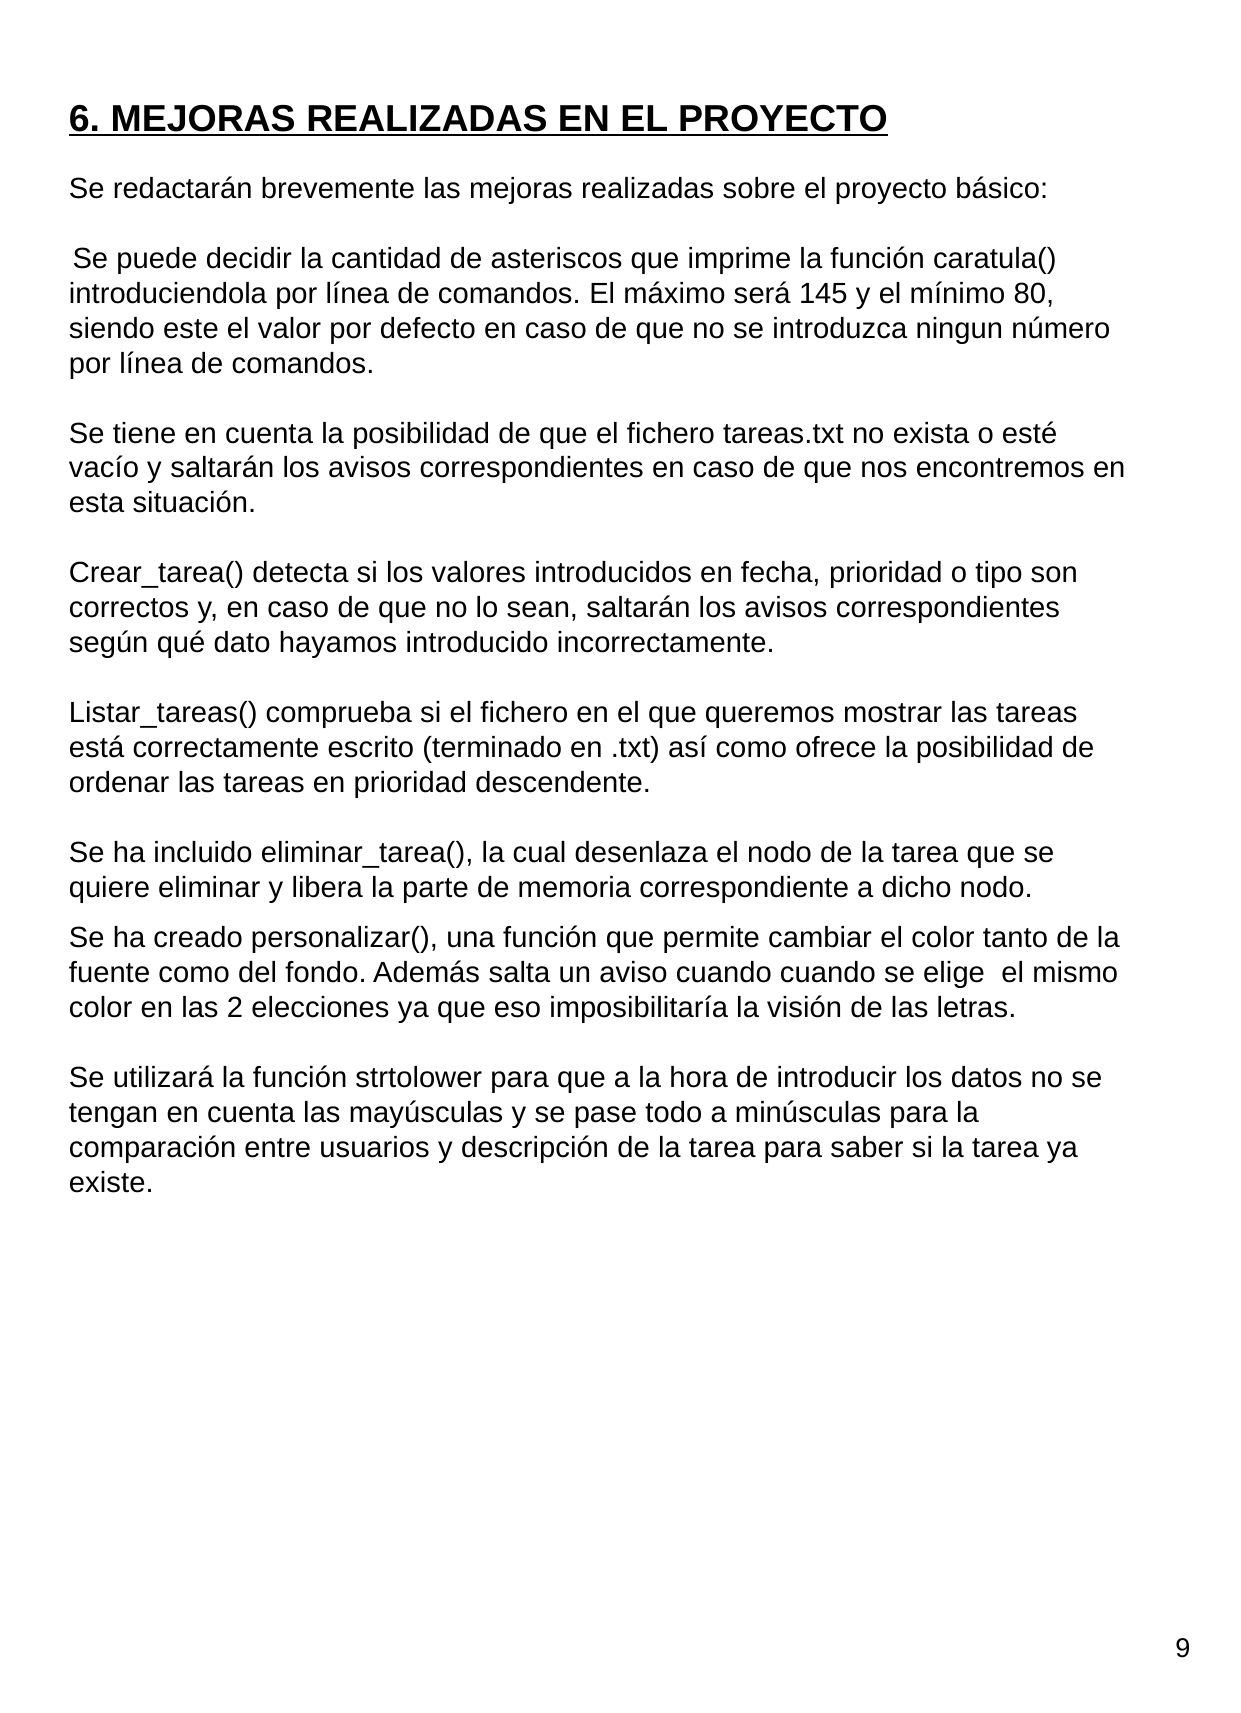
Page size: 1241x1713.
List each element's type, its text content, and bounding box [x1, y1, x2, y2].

text_box 6. MEJORAS REALIZADAS EN EL PROYECTO Se redactarán brevemente las mejoras realizadas sobre el proyecto básico: Se puede decidir la cantidad de asteriscos que imprime la función caratula() introduciendola por línea de comandos. El máximo será 145 y el mínimo 80, siendo este el valor por defecto en caso de que no se introduzca ningun número por línea de comandos. Se tiene en cuenta la posibilidad de que el fichero tareas.txt no exista o esté vacío y saltarán los avisos correspondientes en caso de que nos encontremos en esta situación. Crear_tarea() detecta si los valores introducidos en fecha, prioridad o tipo son correctos y, en caso de que no lo sean, saltarán los avisos correspondientes según qué dato hayamos introducido incorrectamente. Listar_tareas() comprueba si el fichero en el que queremos mostrar las tareas está correctamente escrito (terminado en .txt) así como ofrece la posibilidad de ordenar las tareas en prioridad descendente. Se ha incluido eliminar_tarea(), la cual desenlaza el nodo de la tarea que se quiere eliminar y libera la parte de memoria correspondiente a dicho nodo. Se ha creado personalizar(), una función que permite cambiar el color tanto de la fuente como del fondo. Además salta un aviso cuando cuando se elige el mismo color en las 2 elecciones ya que eso imposibilitaría la visión de las letras. Se utilizará la función strtolower para que a la hora de introducir los datos no se tengan en cuenta las mayúsculas y se pase todo a minúsculas para la comparación entre usuarios y descripción de la tarea para saber si la tarea ya existe. [53, 79, 1151, 1401]
slide_number 9 [1160, 1581, 1235, 1713]
